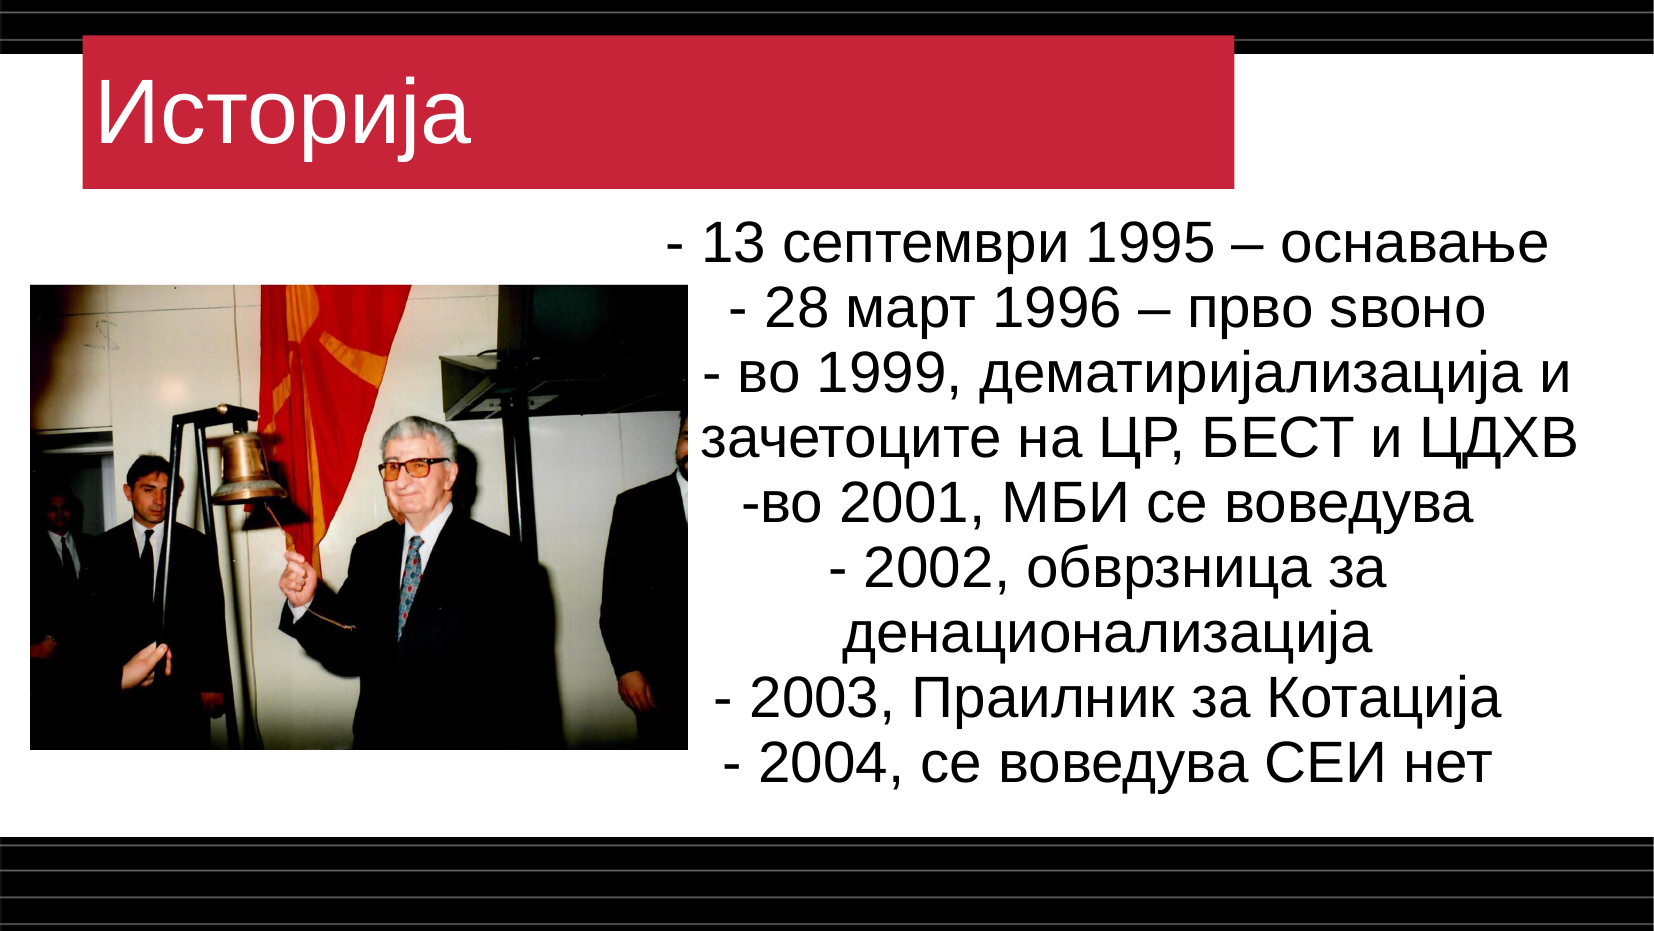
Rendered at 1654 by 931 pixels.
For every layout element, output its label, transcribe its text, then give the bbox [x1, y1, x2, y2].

title Историја [82, 35, 1235, 189]
subtitle - 13 септември 1995 – оснавање - 28 март 1996 – прво ѕвоно - во 1999, дематиријализација и зачетоците на ЦР, БЕСТ и ЦДХВ -во 2001, МБИ се воведува - 2002, обврзница за денационализација - 2003, Праилник за Котација - 2004, се воведува СЕИ нет [625, 210, 1591, 804]
picture [0, 0, 1654, 54]
picture [30, 284, 688, 750]
picture [0, 837, 1654, 931]
